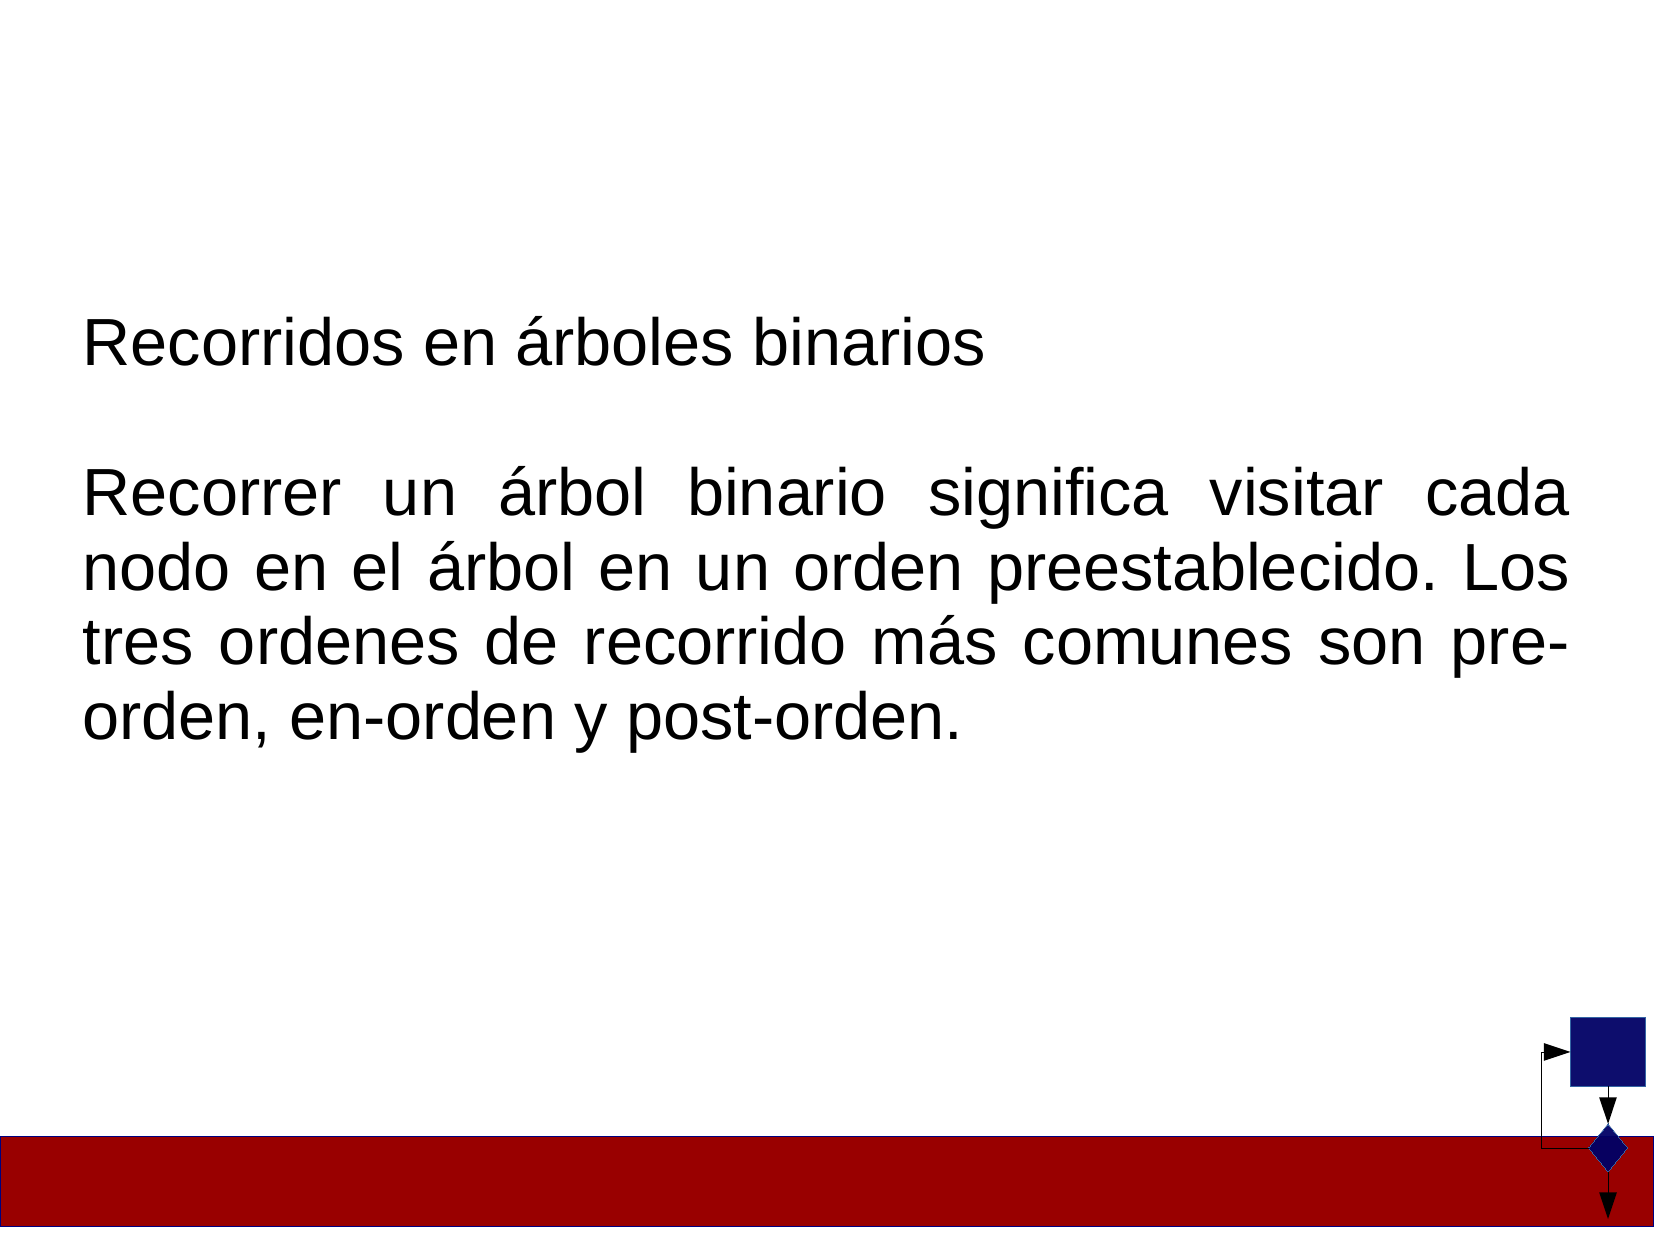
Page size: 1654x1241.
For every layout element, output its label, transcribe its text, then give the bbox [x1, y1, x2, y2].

text_box [1570, 1017, 1646, 1087]
subtitle Recorridos en árboles binarios Recorrer un árbol binario significa visitar cada nodo en el árbol en un orden preestablecido. Los tres ordenes de recorrido más comunes son pre-orden, en-orden y post-orden. [82, 49, 1571, 1010]
text_box [0, 1124, 1654, 1227]
